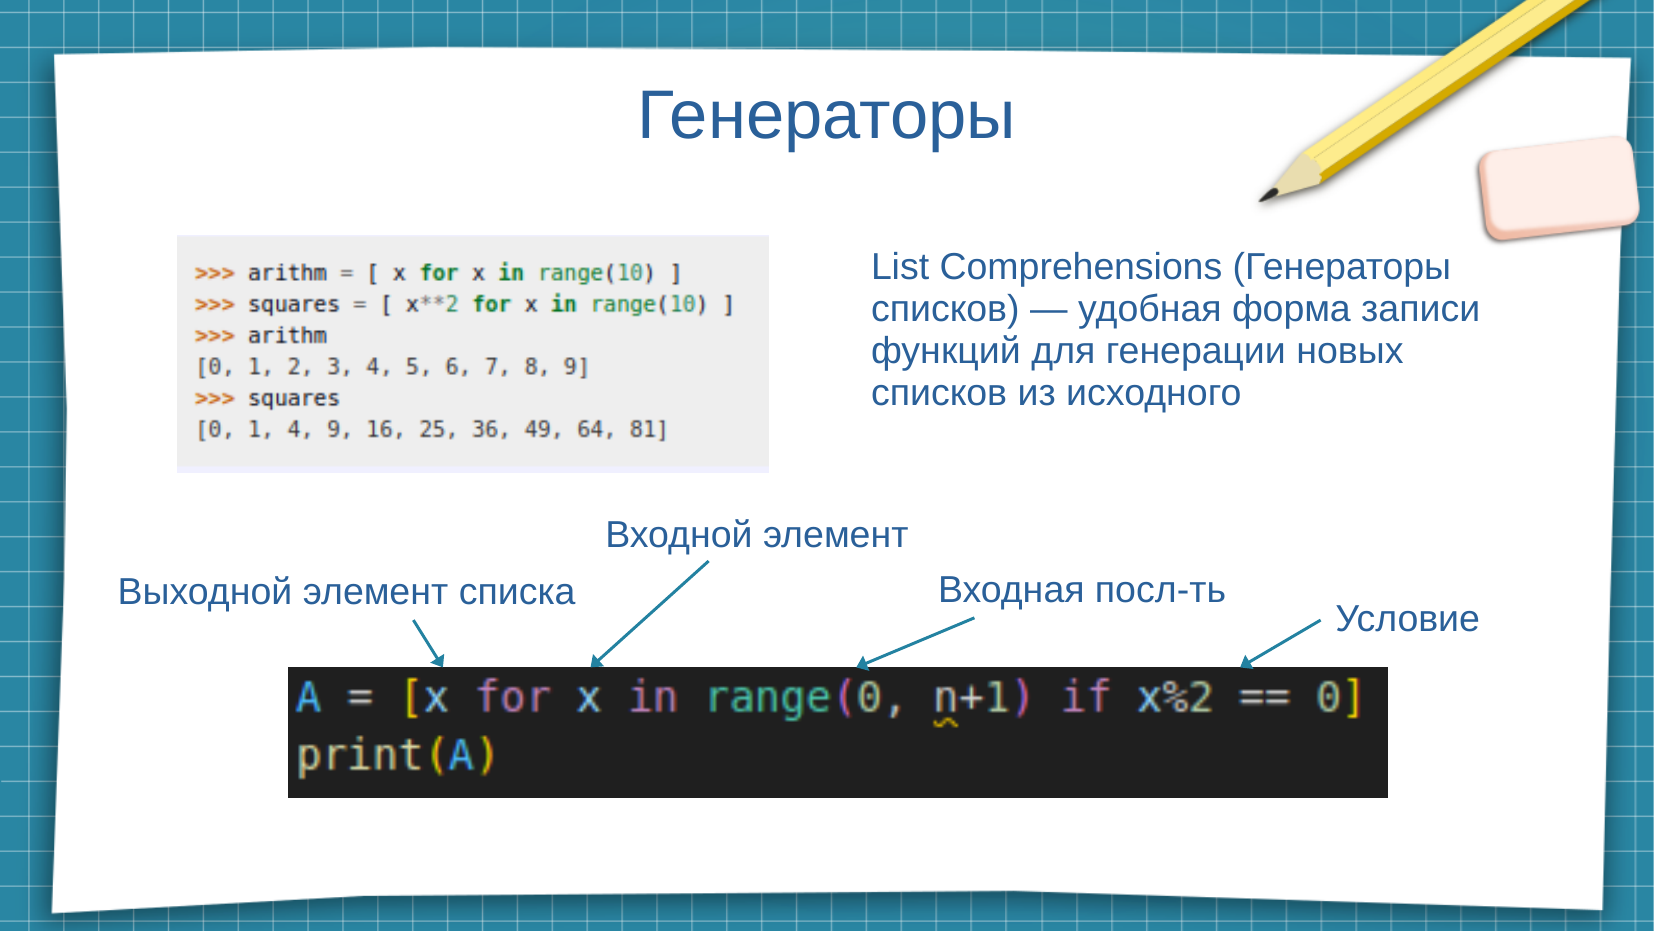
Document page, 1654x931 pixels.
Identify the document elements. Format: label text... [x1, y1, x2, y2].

text_box Условие [1320, 590, 1496, 648]
text_box List Comprehensions (Генераторы списков) — удобная форма записи функций для генерации новых списков из исходного [856, 238, 1565, 562]
text_box Входной элемент [590, 506, 924, 564]
picture [0, 0, 1654, 931]
text_box Выходной элемент списка [102, 563, 591, 621]
text_box Входная посл-ть [923, 561, 1242, 618]
title Генераторы [82, 37, 1571, 193]
